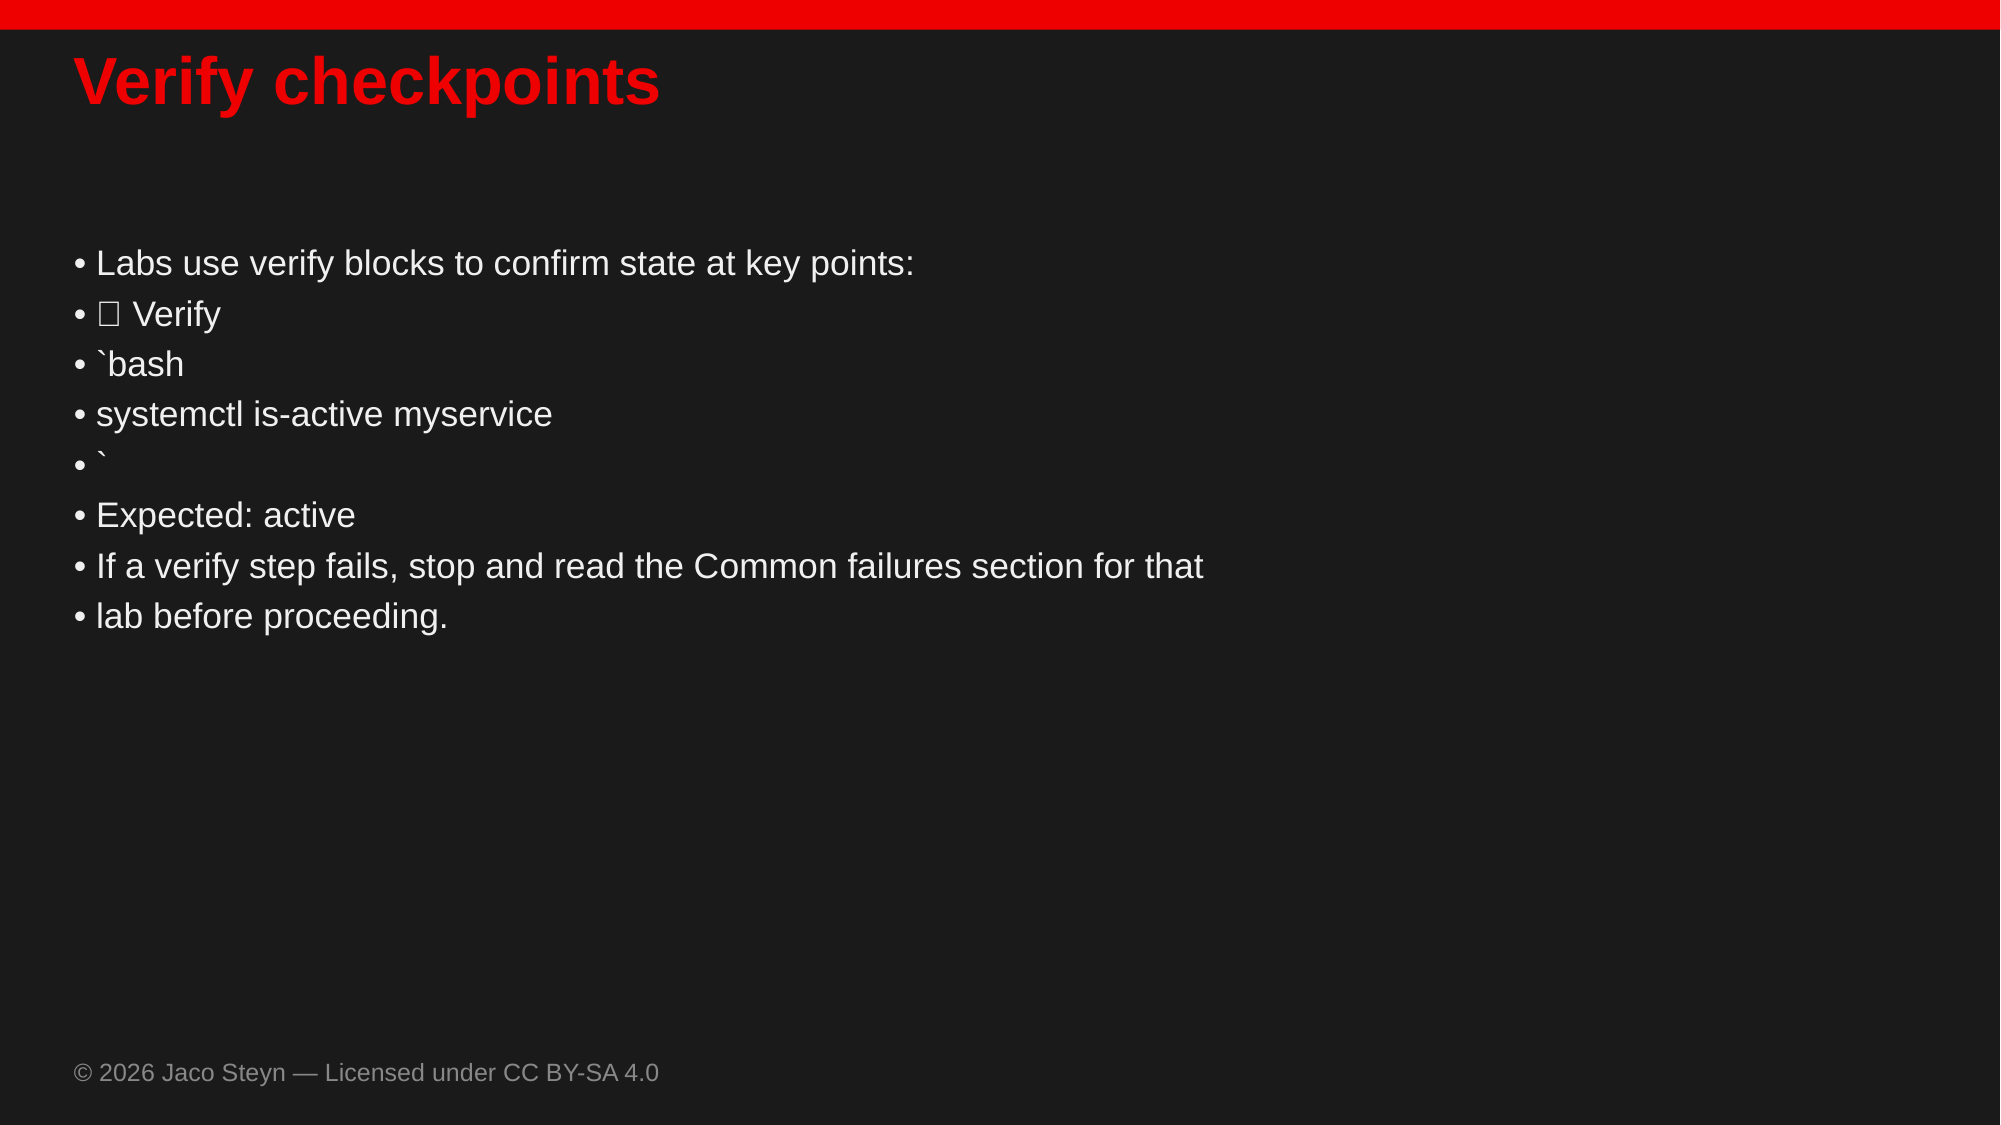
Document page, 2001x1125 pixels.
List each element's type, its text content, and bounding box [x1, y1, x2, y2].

text_box • Labs use verify blocks to confirm state at key points: • ✅ Verify • `bash • systemctl is-active myservice • ` • Expected: active • If a verify step fails, stop and read the Common failures section for that • lab before proceeding. [59, 236, 1942, 1037]
text_box Verify checkpoints [59, 36, 1942, 208]
text_box [0, 0, 2001, 30]
text_box © 2026 Jaco Steyn — Licensed under CC BY-SA 4.0 [59, 1051, 1942, 1093]
